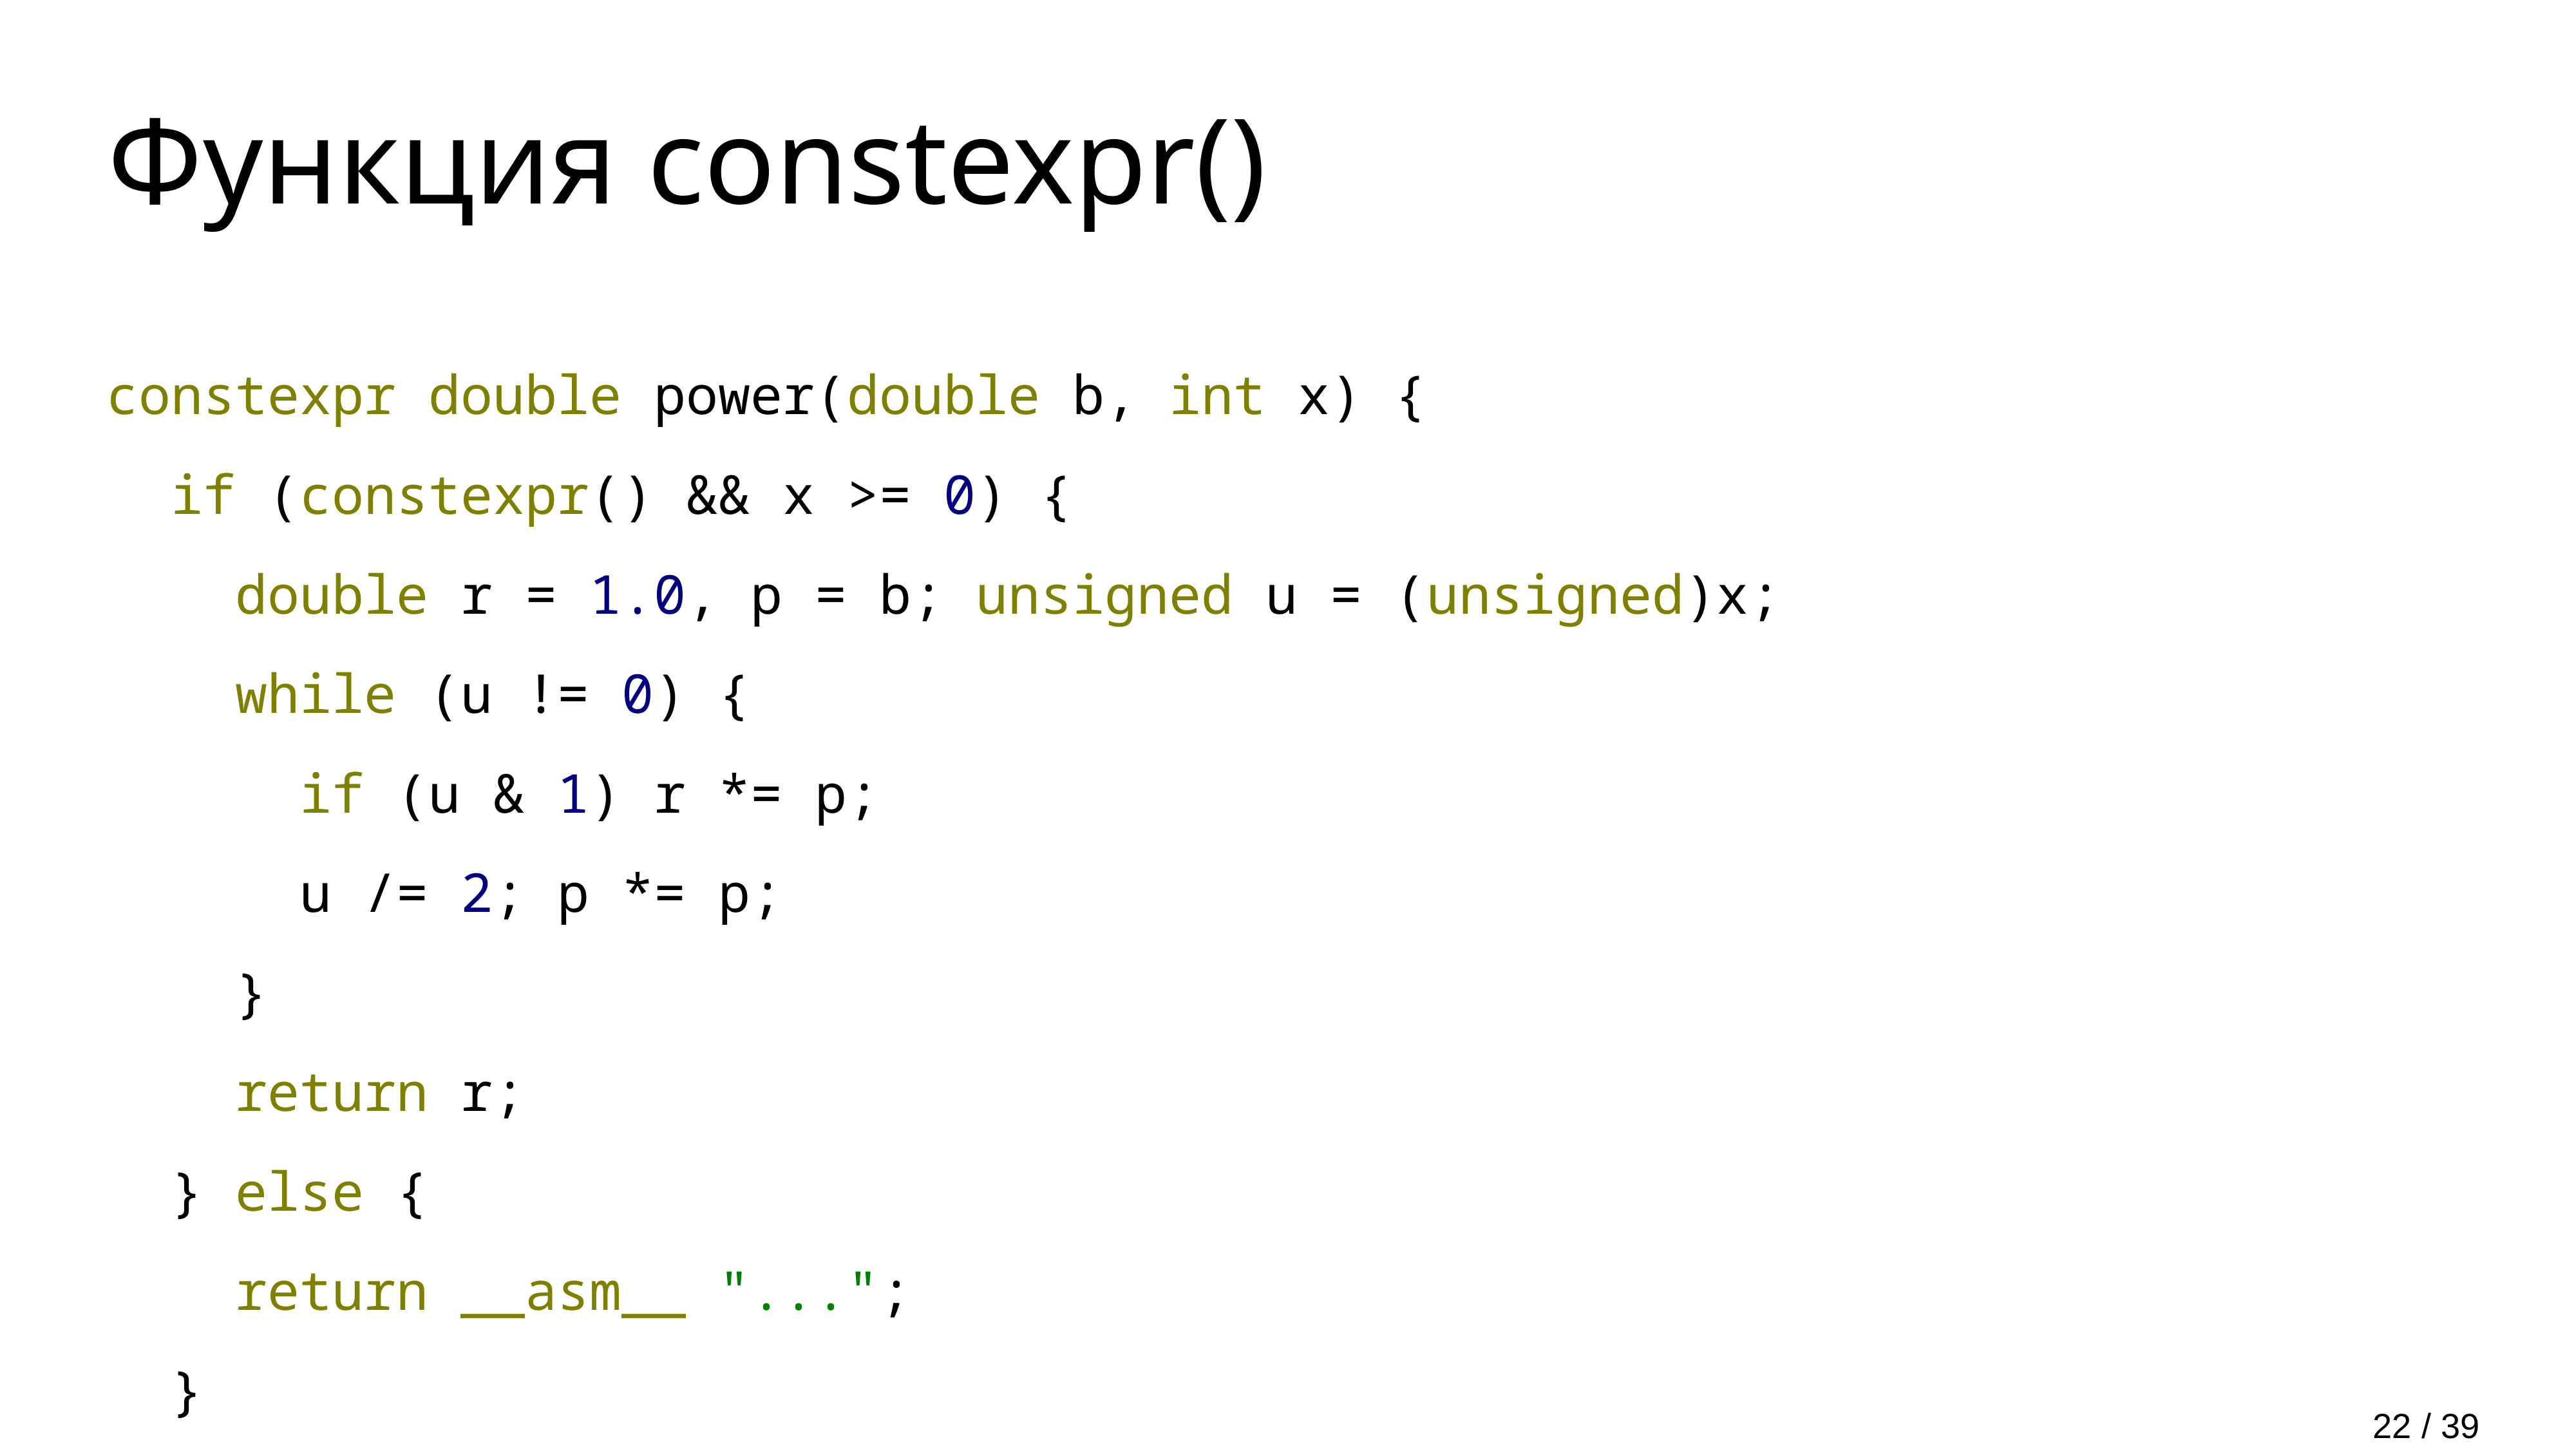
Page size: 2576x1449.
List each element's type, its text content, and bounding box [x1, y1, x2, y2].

title Функция constexpr() [108, 80, 2468, 242]
list constexpr double power(double b, int x) { if (constexpr() && x >= 0) { double r = 1.0, p = b; unsigned u = (unsigned)x; while (u != 0) { if (u & 1) r *= p; u /= 2; p *= p; } return r; } else { return __asm__ "..."; } } [0, 295, 2576, 1449]
text_box <number> / 39 [2363, 1402, 2576, 1449]
